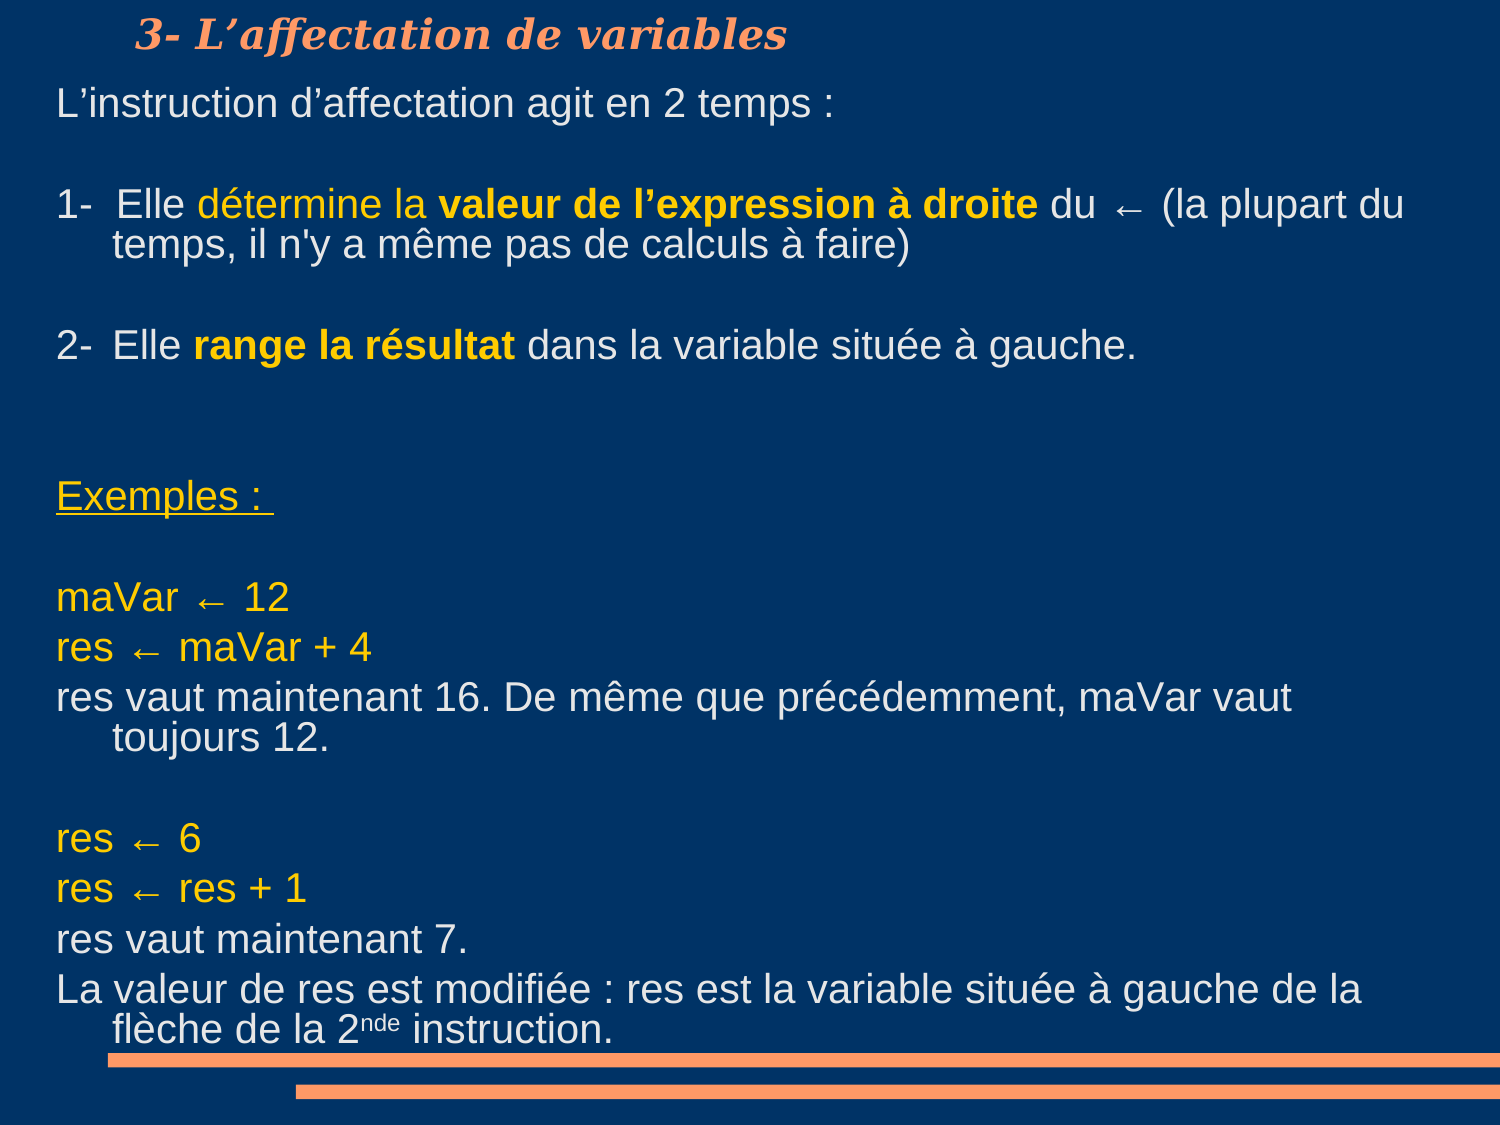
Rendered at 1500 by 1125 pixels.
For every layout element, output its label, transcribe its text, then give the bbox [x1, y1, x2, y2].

list L’instruction d’affectation agit en 2 temps : 1- Elle détermine la valeur de l’expression à droite du ← (la plupart du temps, il n'y a même pas de calculs à faire) 2- Elle range la résultat dans la variable située à gauche. Exemples : maVar ← 12 res ← maVar + 4 res vaut maintenant 16. De même que précédemment, maVar vaut toujours 12. res ← 6 res ← res + 1 res vaut maintenant 7. La valeur de res est modifiée : res est la variable située à gauche de la flèche de la 2nde instruction. [41, 78, 1447, 816]
title 3- L’affectation de variables [100, 0, 1376, 66]
